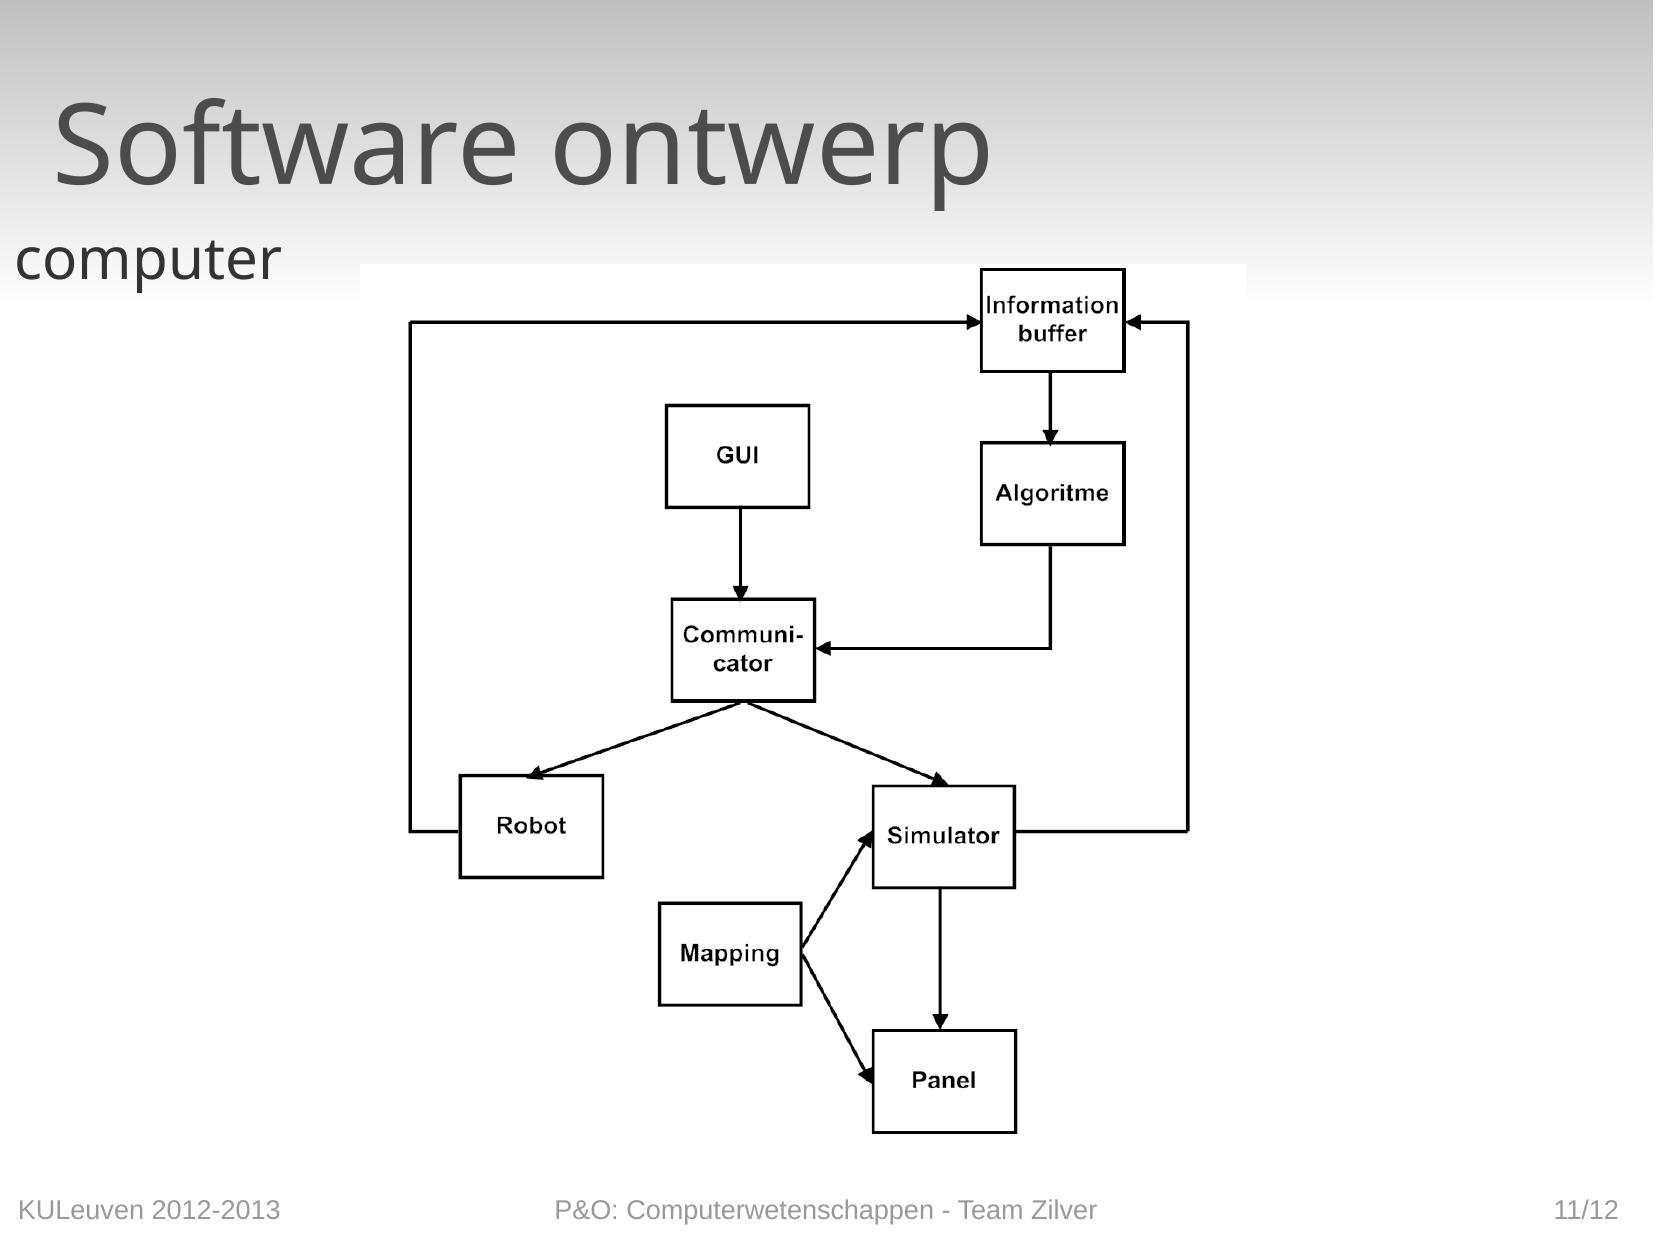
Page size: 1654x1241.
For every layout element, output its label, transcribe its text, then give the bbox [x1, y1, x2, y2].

text_box KULeuven 2012-2013 P&O: Computerwetenschappen - Team Zilver <number>/12 [3, 1187, 1644, 1241]
text_box Software ontwerp computer [0, 0, 1653, 217]
picture [360, 264, 1246, 1157]
